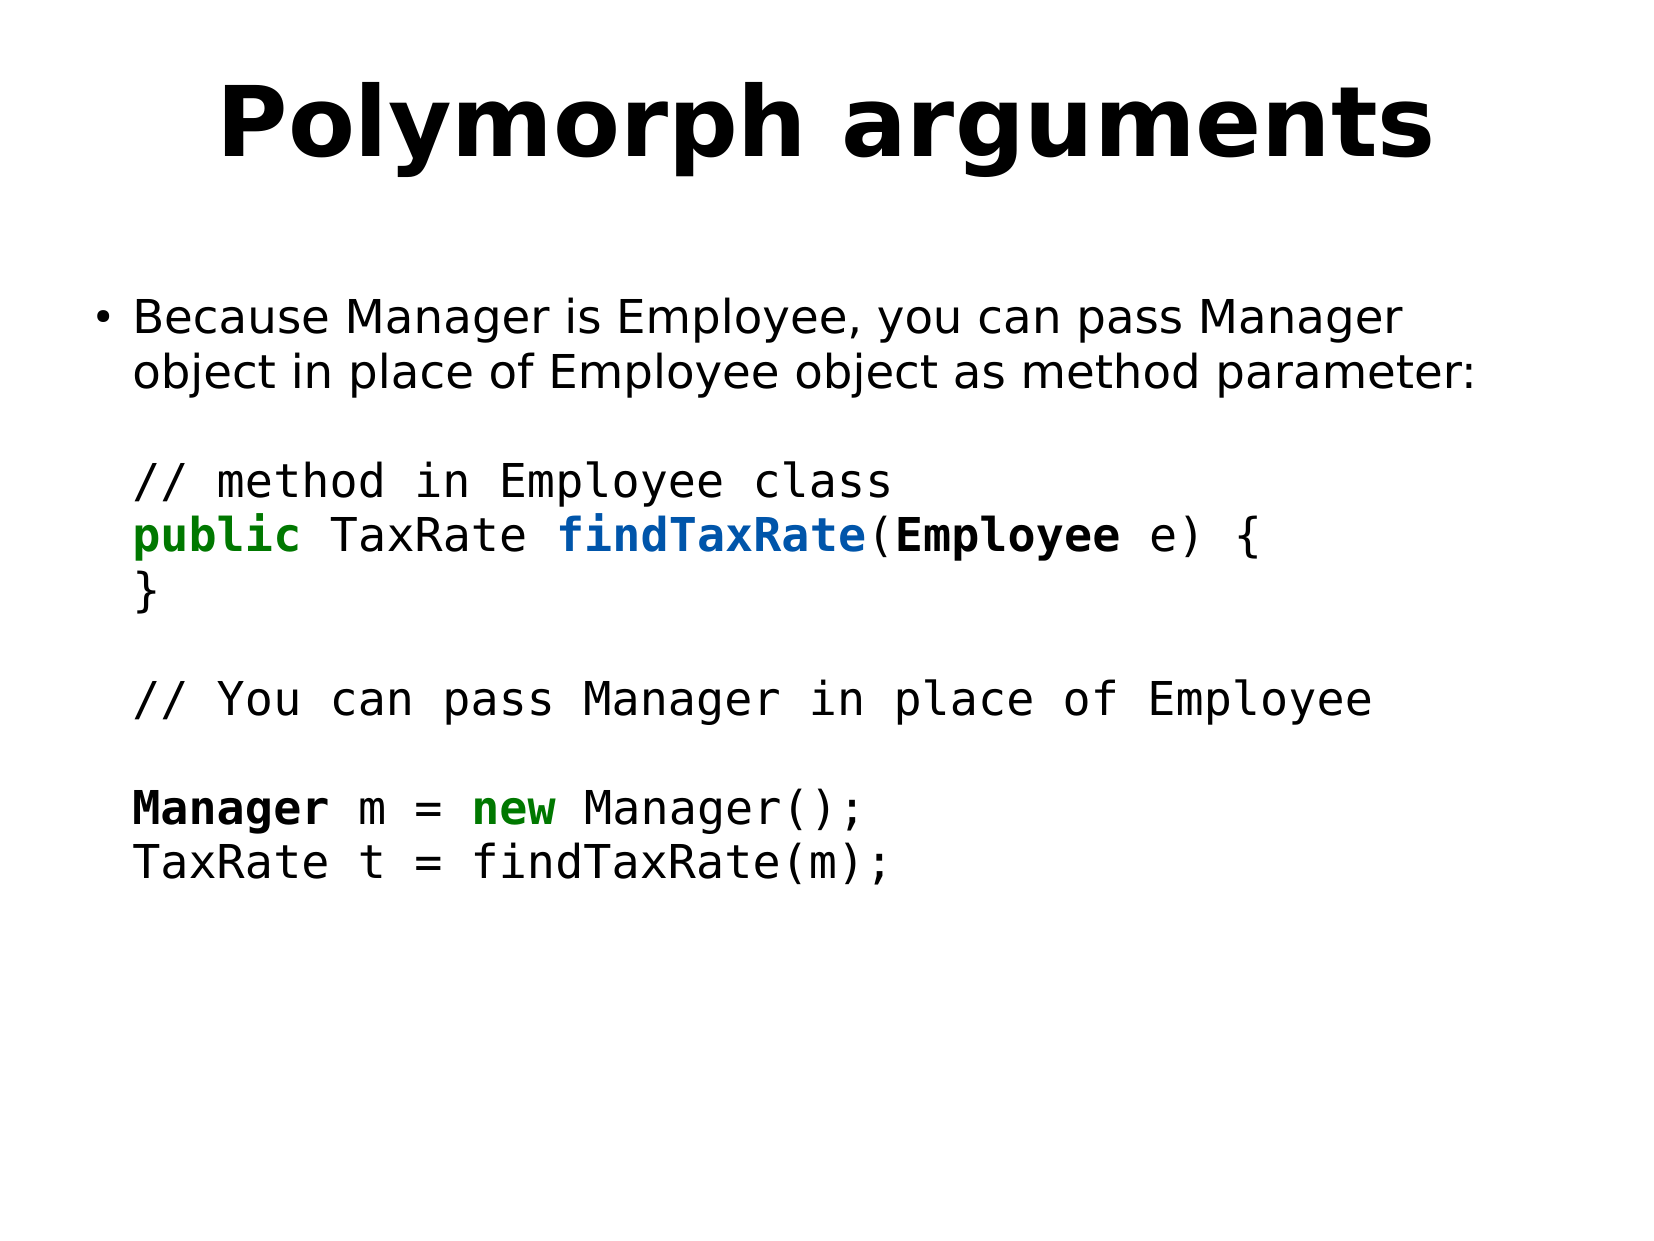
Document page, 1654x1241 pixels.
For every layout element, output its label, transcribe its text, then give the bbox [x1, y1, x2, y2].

title Polymorph arguments [82, 49, 1571, 196]
list Because Manager is Employee, you can pass Manager object in place of Employee object as method parameter: // method in Employee class public TaxRate findTaxRate(Employee e) { } // You can pass Manager in place of Employee Manager m = new Manager(); TaxRate t = findTaxRate(m); [82, 290, 1538, 1010]
